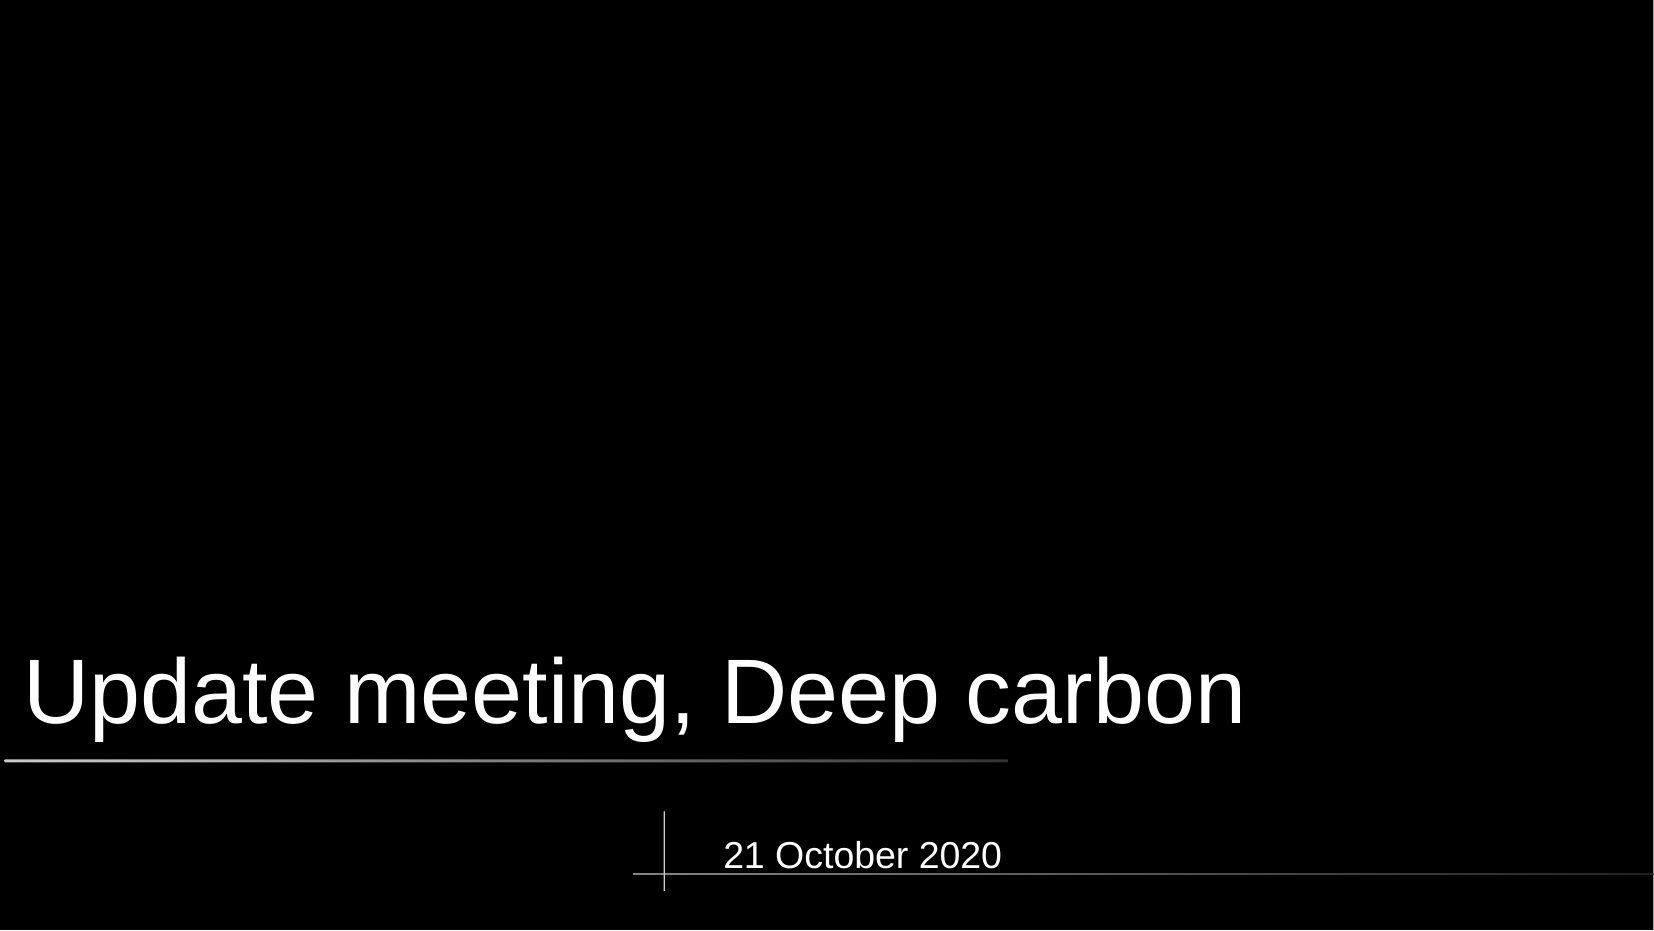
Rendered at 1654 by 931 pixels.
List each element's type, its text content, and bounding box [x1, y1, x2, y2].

title Update meeting, Deep carbon [23, 637, 1501, 746]
text_box 21 October 2020 [708, 826, 1018, 884]
